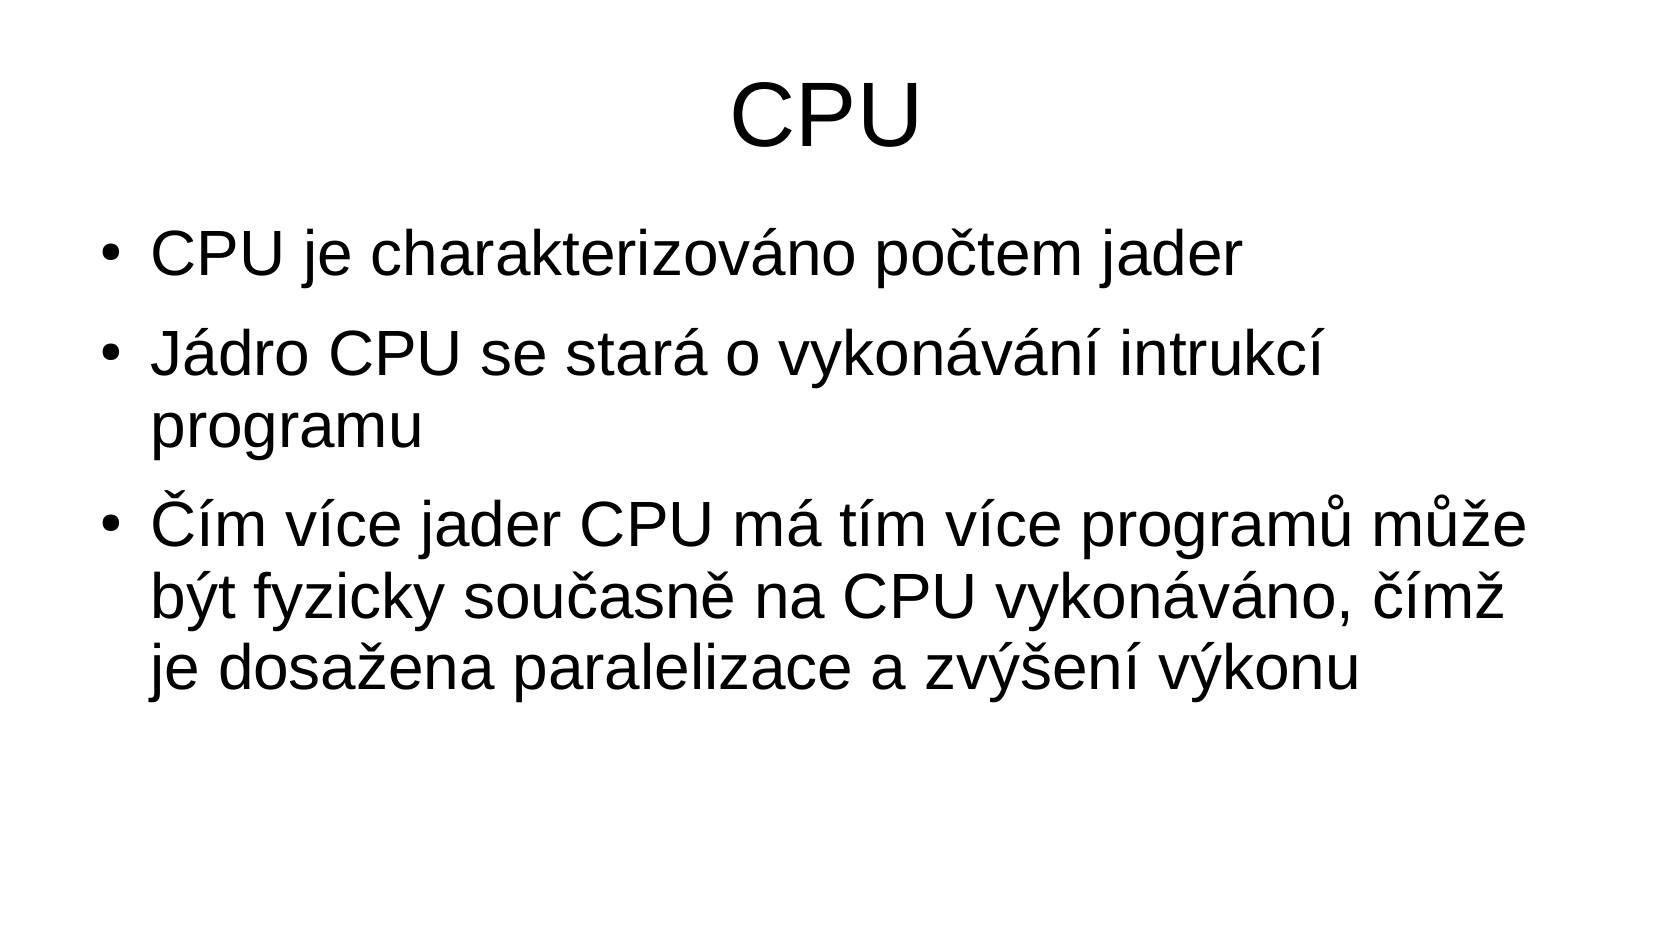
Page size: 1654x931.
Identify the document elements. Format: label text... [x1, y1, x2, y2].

list CPU je charakterizováno počtem jader Jádro CPU se stará o vykonávání intrukcí programu Čím více jader CPU má tím více programů může být fyzicky současně na CPU vykonáváno, čímž je dosažena paralelizace a zvýšení výkonu [82, 217, 1571, 758]
title CPU [82, 37, 1571, 193]
